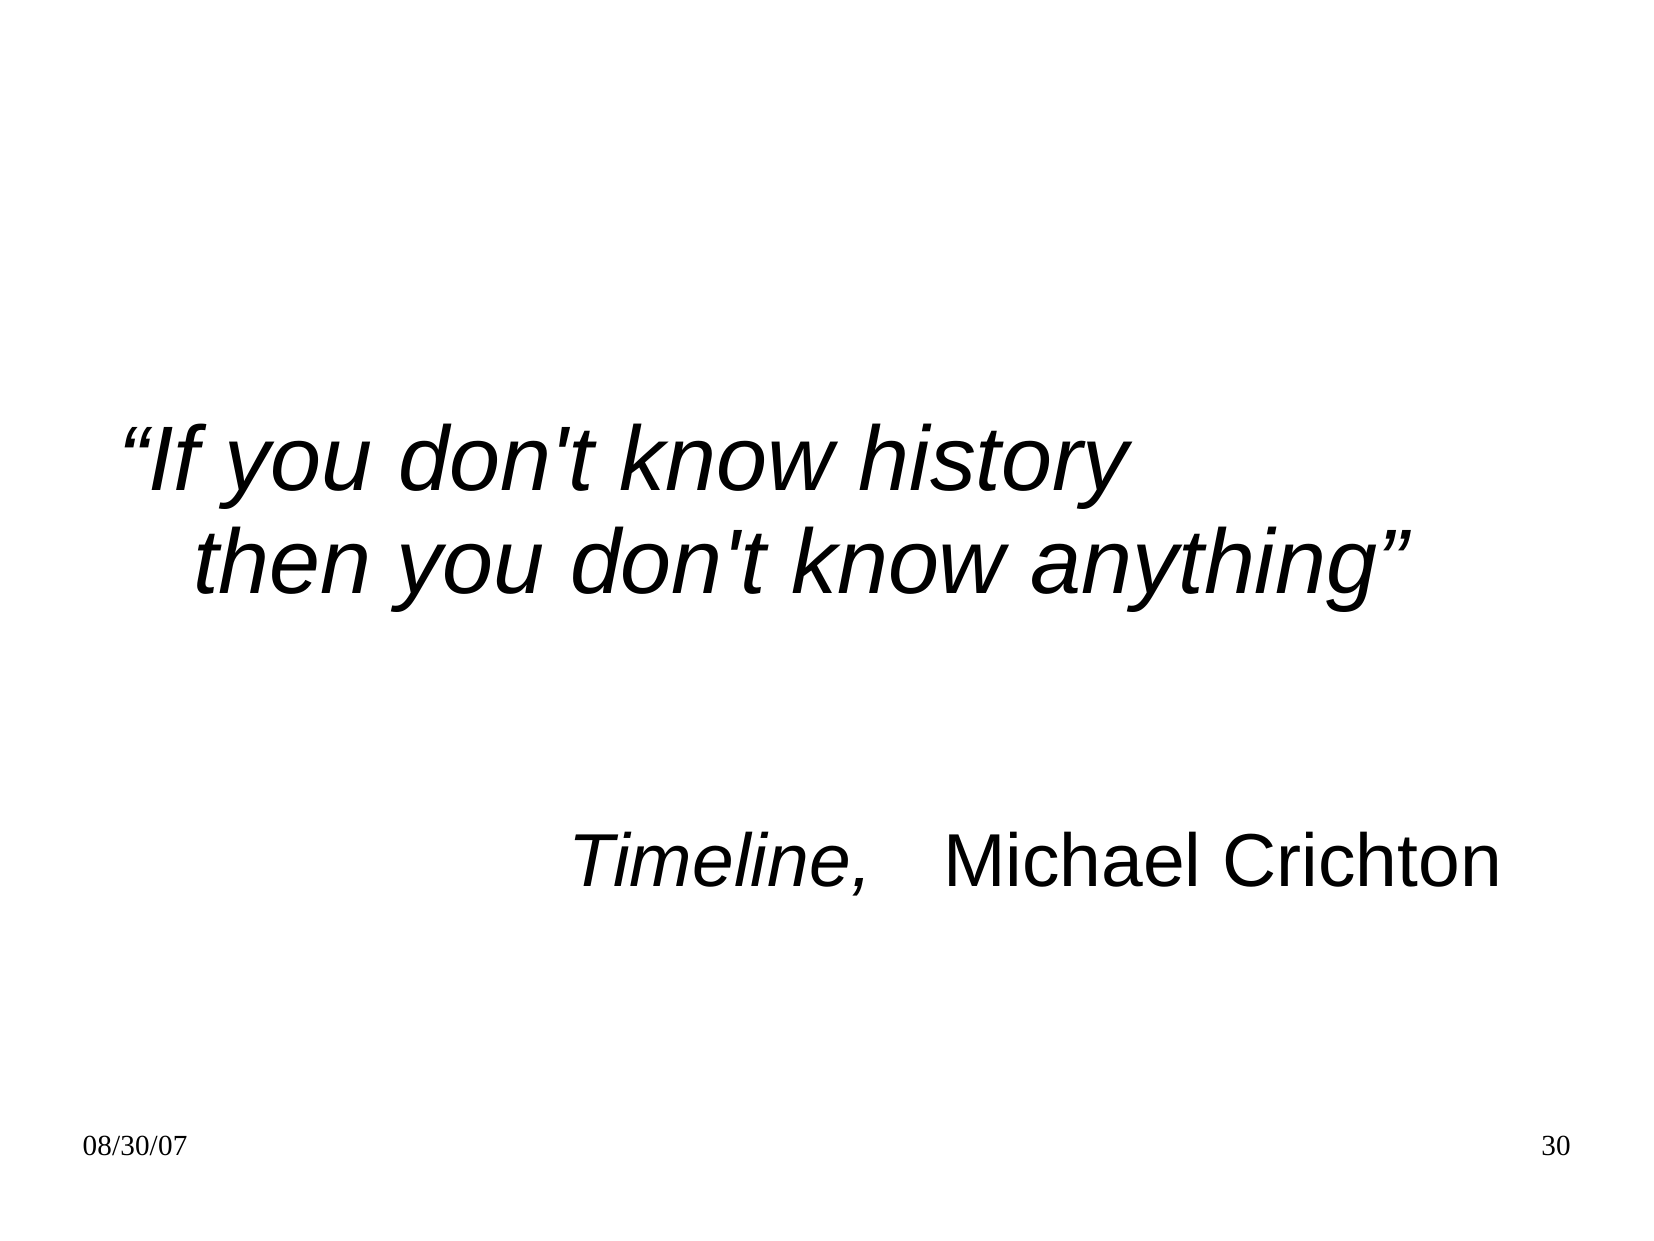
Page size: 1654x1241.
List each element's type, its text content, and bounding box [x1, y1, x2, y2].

title “If you don't know history then you don't know anything” Timeline, Michael Crichton [118, 407, 1536, 903]
